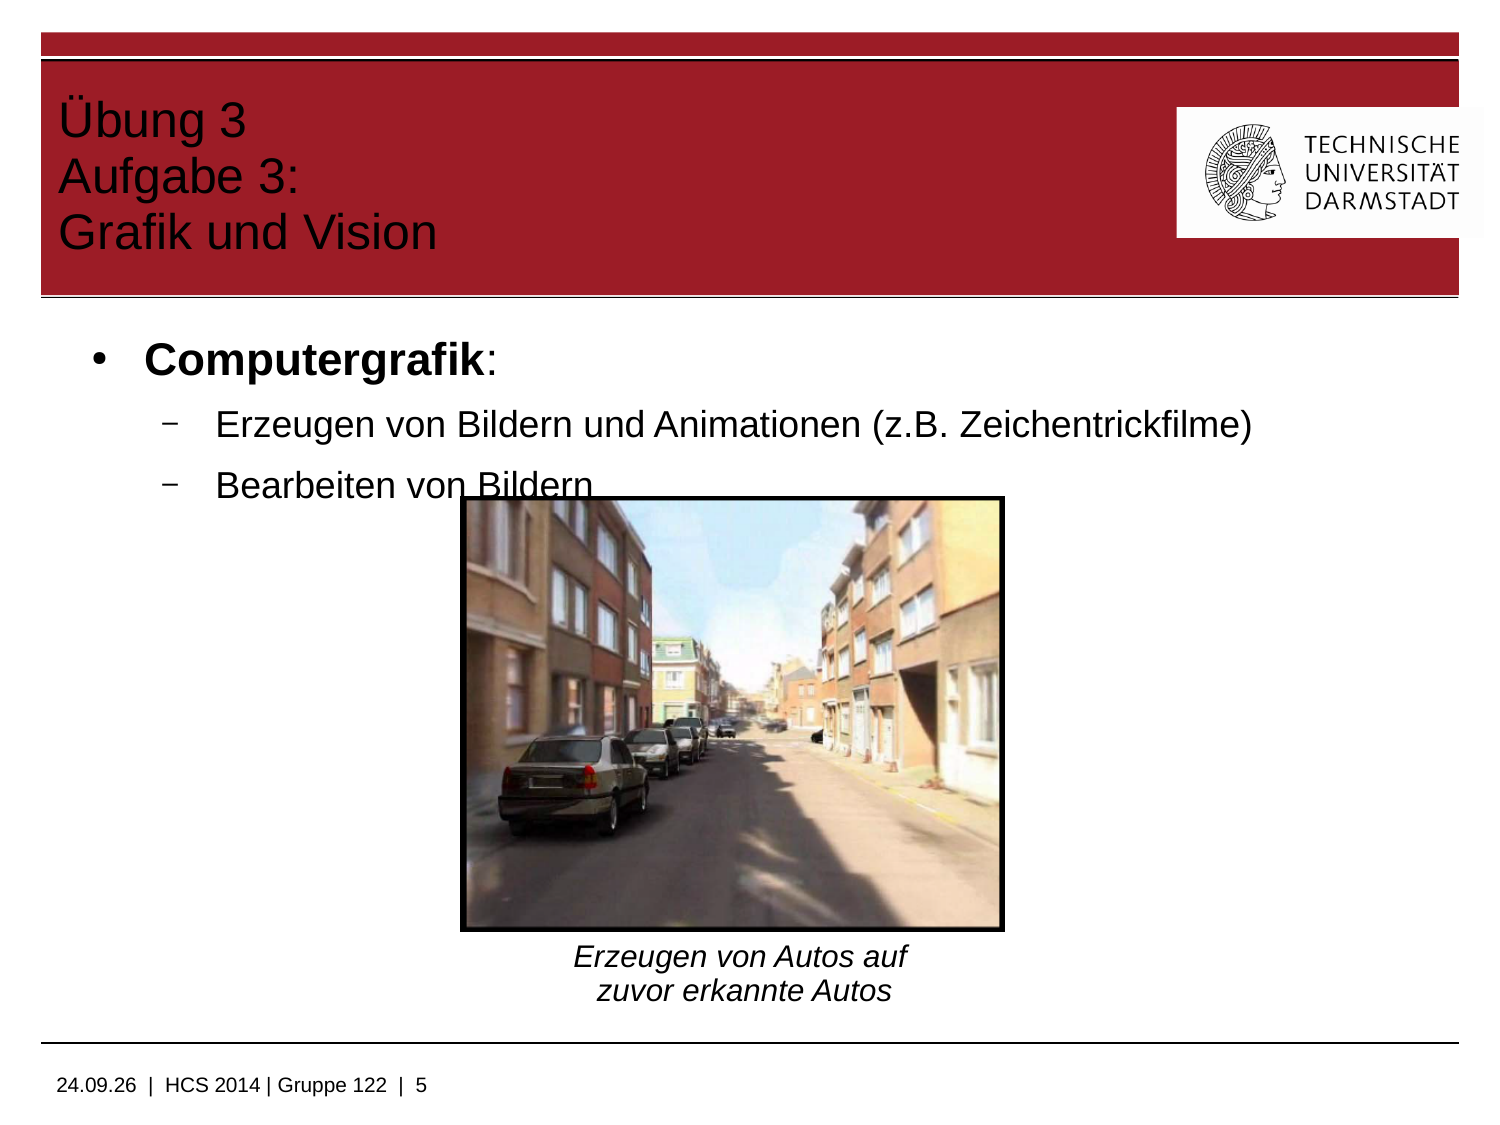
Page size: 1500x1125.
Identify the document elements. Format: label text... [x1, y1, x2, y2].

list Computergrafik: Erzeugen von Bildern und Animationen (z.B. Zeichentrickfilme) Bearbeiten von Bildern [73, 318, 1394, 631]
picture [1176, 107, 1484, 238]
picture [460, 496, 1005, 932]
title Übung 3 Aufgabe 3: Grafik und Vision [59, 92, 1149, 260]
text_box Erzeugen von Autos auf zuvor erkannte Autos [558, 931, 922, 1016]
